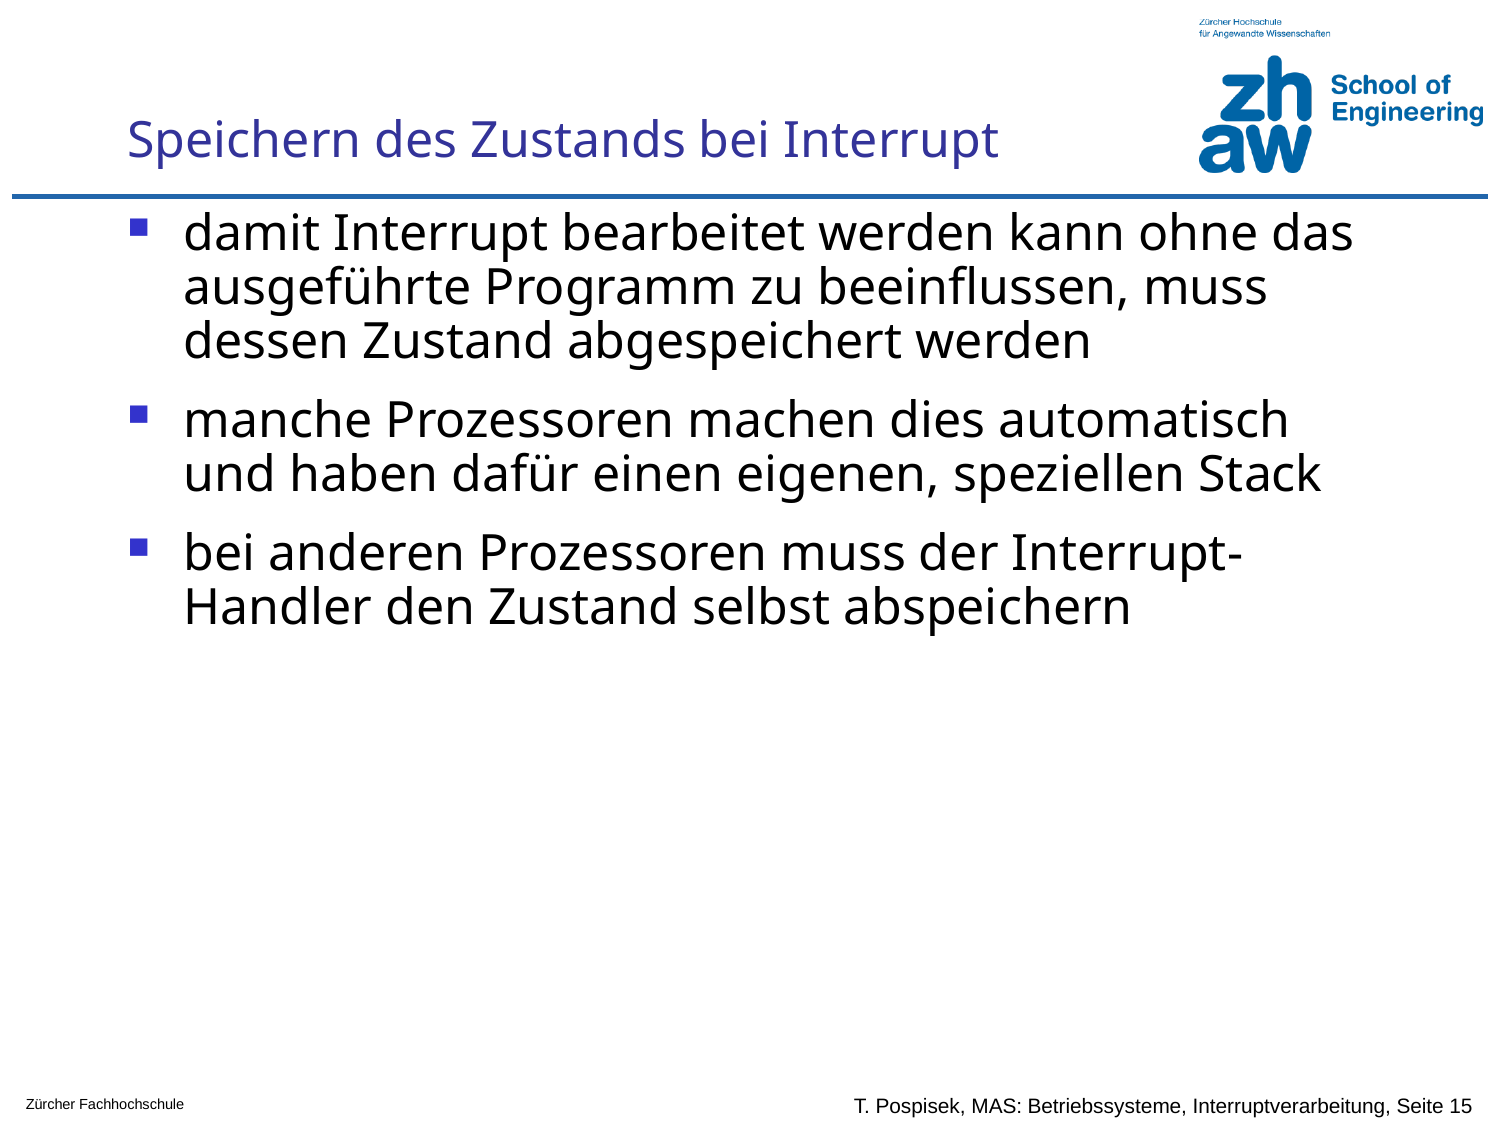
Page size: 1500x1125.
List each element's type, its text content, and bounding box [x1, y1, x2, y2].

title Speichern des Zustands bei Interrupt [112, 50, 1391, 175]
list damit Interrupt bearbeitet werden kann ohne das ausgeführte Programm zu beeinflussen, muss dessen Zustand abgespeichert werden manche Prozessoren machen dies automatisch und haben dafür einen eigenen, speziellen Stack bei anderen Prozessoren muss der Interrupt-Handler den Zustand selbst abspeichern [112, 200, 1375, 938]
picture [1199, 19, 1483, 173]
